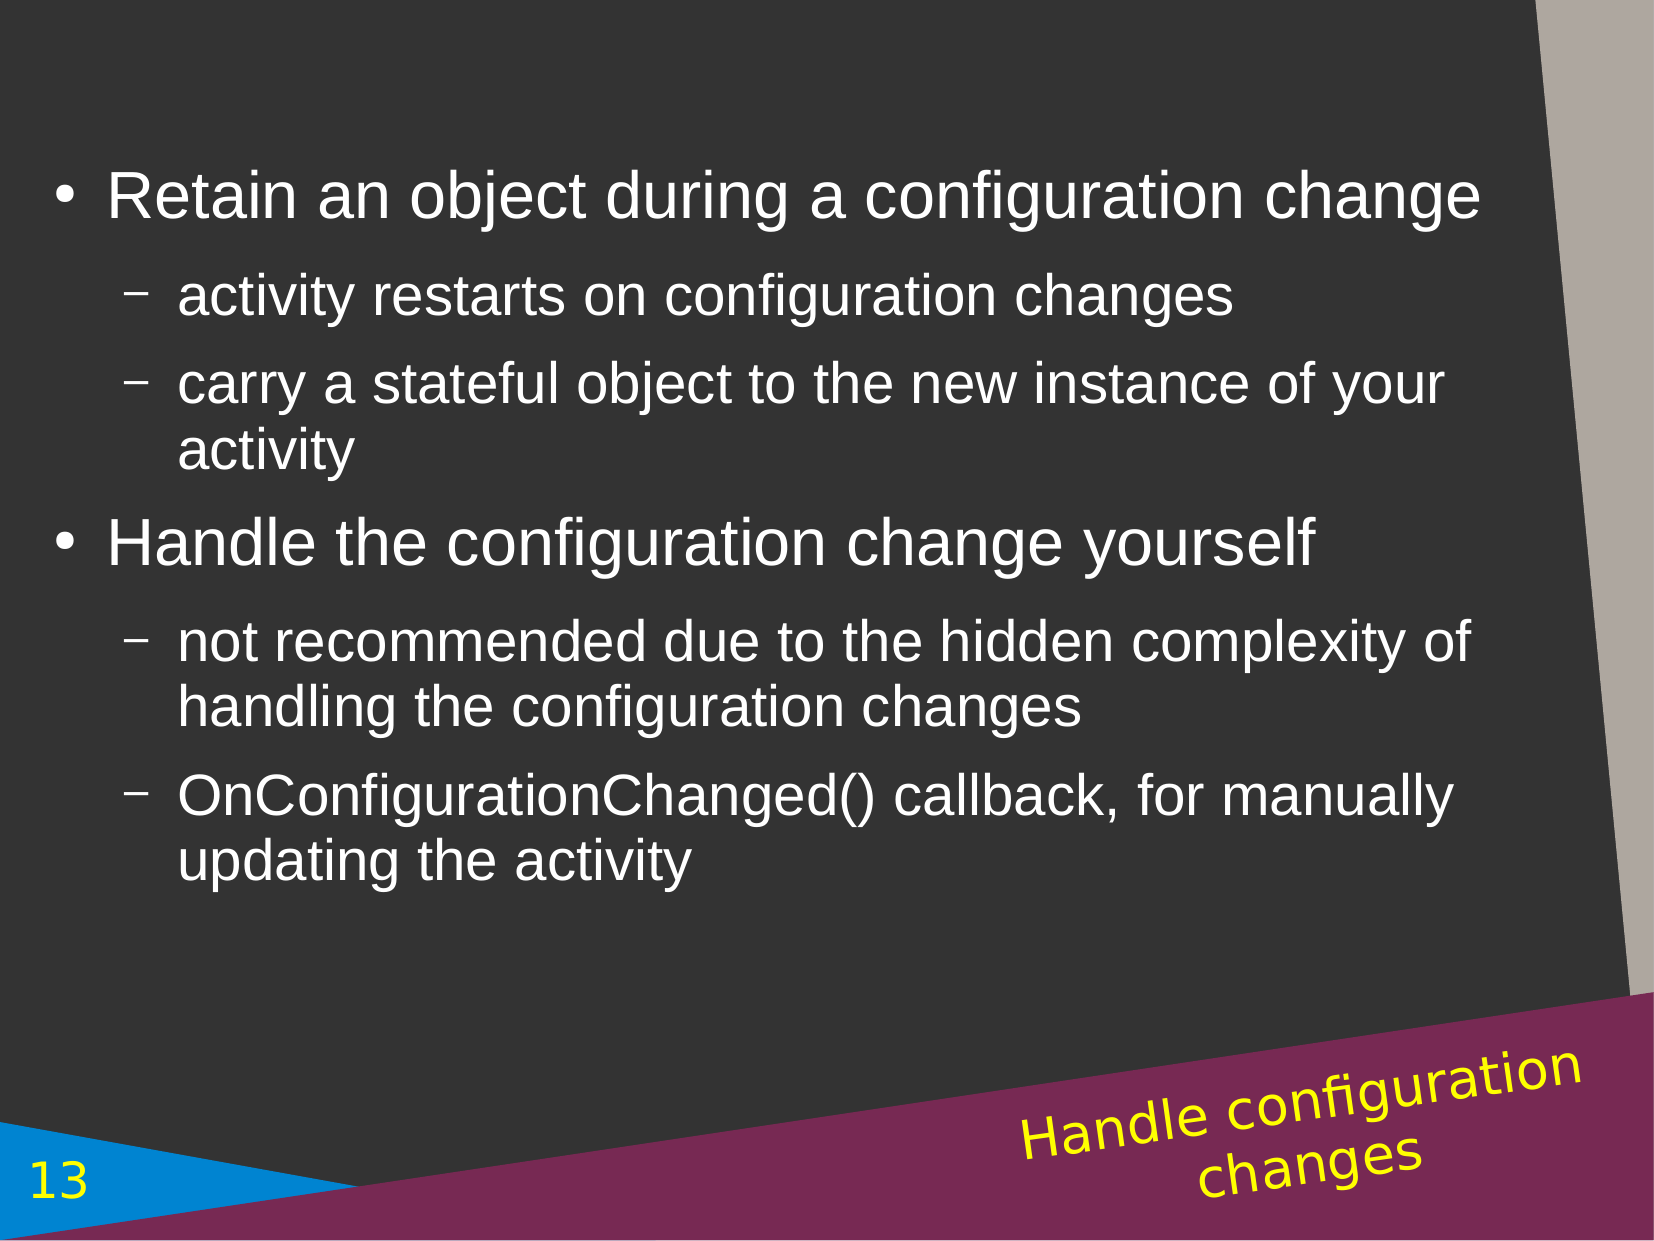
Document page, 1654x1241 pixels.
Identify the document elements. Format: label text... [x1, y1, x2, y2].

title Handle configuration changes [956, 995, 1654, 1241]
list Retain an object during a configuration change activity restarts on configuration changes carry a stateful object to the new instance of your activity Handle the configuration change yourself not recommended due to the hidden complexity of handling the configuration changes OnConfigurationChanged() callback, for manually updating the activity [35, 59, 1524, 993]
